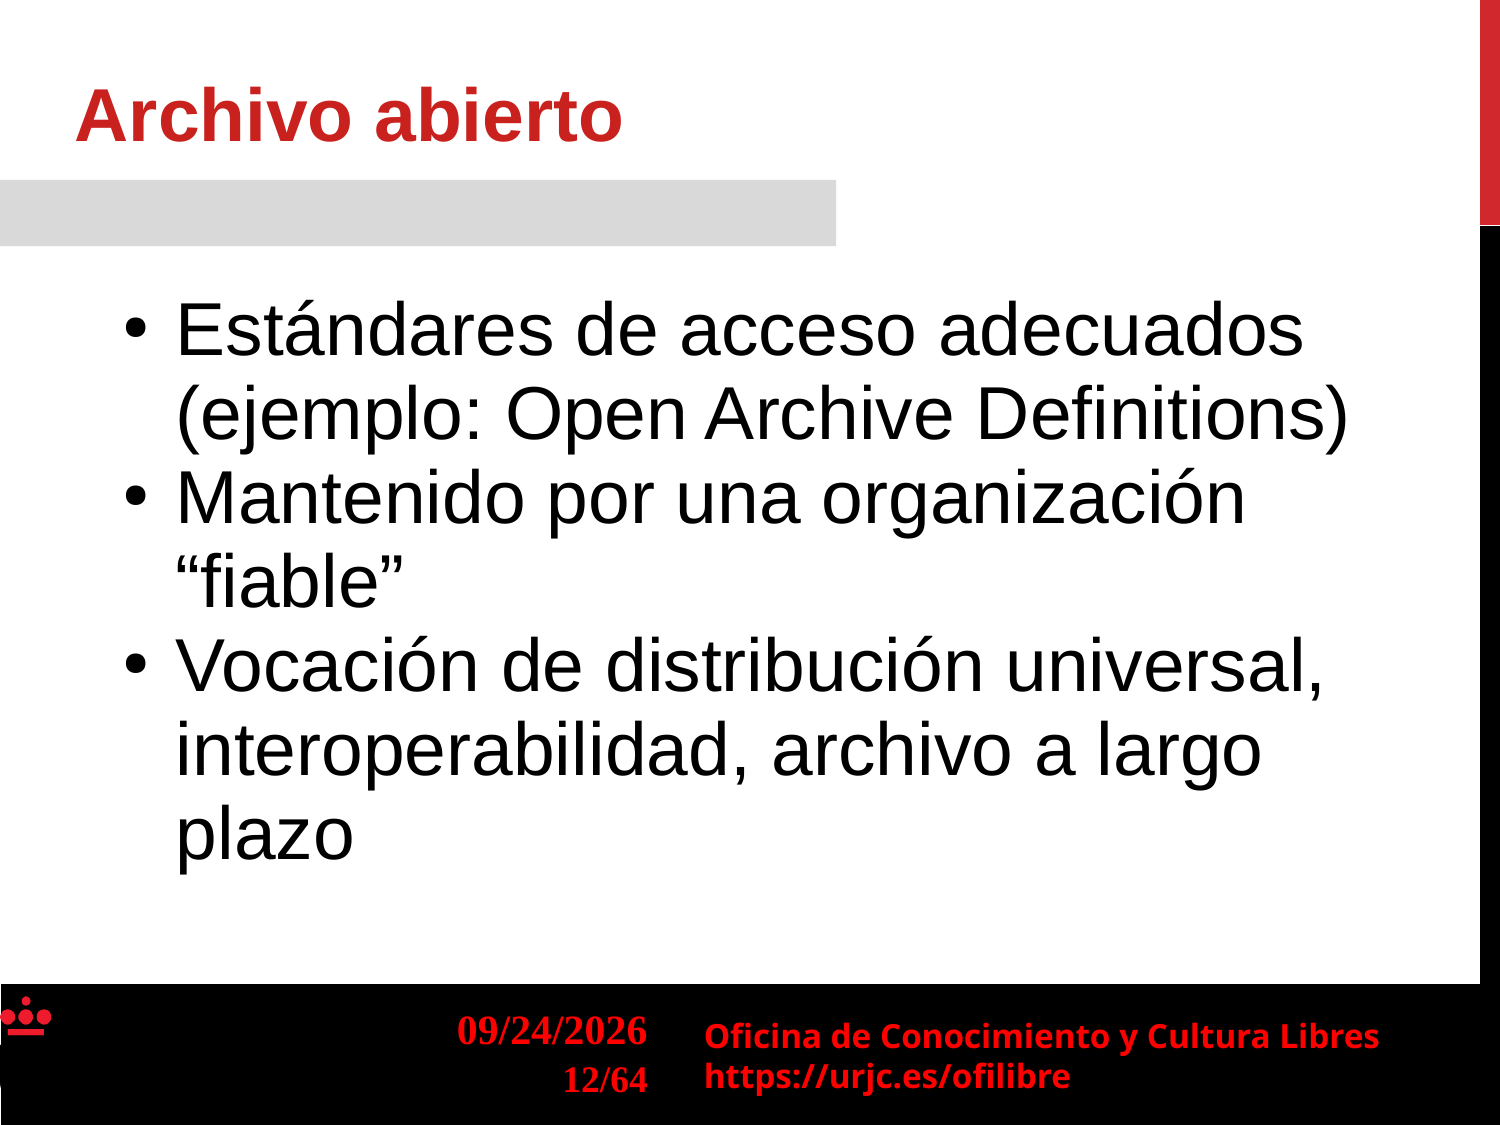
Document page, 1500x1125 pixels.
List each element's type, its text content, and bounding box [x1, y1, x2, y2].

text_box Archivo abierto [60, 66, 691, 249]
title [75, 15, 1425, 172]
text_box Estándares de acceso adecuados (ejemplo: Open Archive Definitions) Mantenido por una organización “fiable” Vocación de distribución universal, interoperabilidad, archivo a largo plazo [90, 280, 1381, 967]
